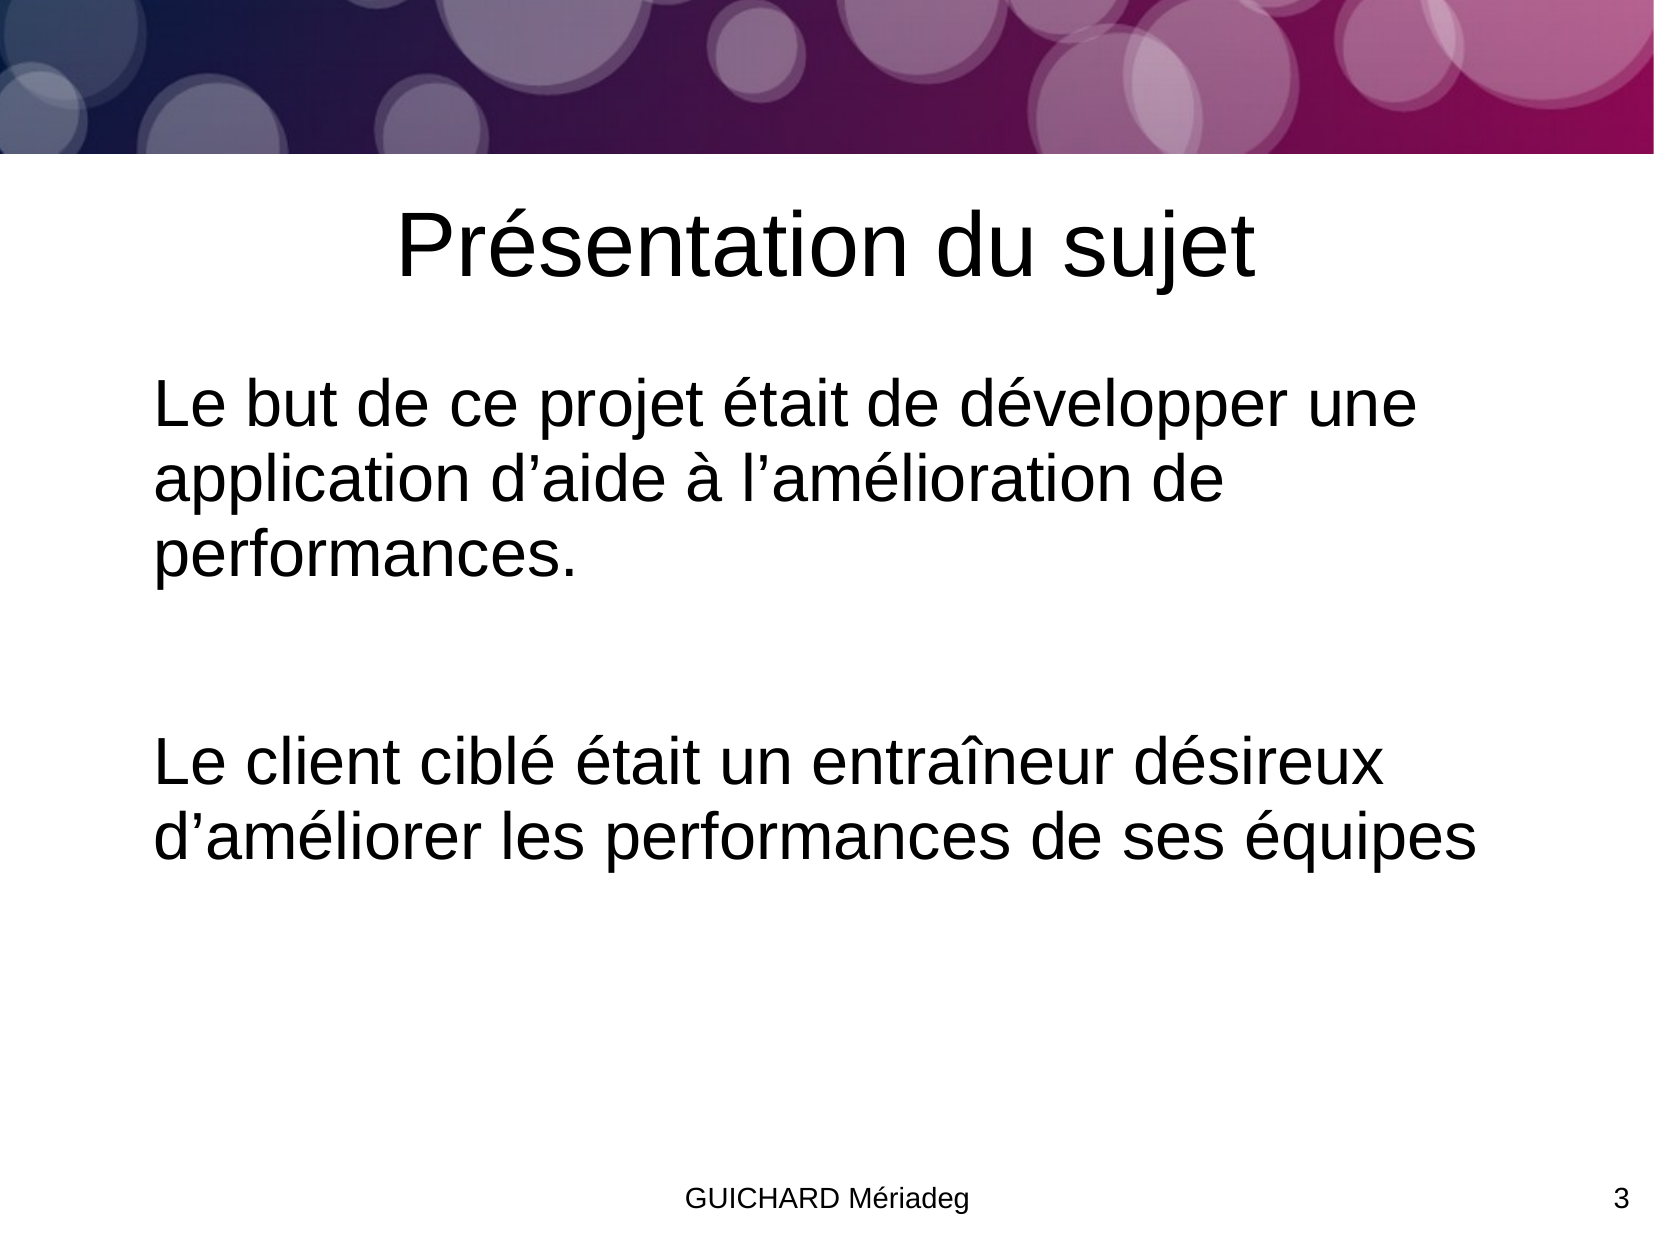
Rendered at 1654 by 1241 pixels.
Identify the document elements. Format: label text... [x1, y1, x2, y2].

picture [0, 0, 1654, 154]
list Le but de ce projet était de développer une application d’aide à l’amélioration de performances. Le client ciblé était un entraîneur désireux d’améliorer les performances de ses équipes [82, 366, 1571, 1087]
title Présentation du sujet [82, 159, 1571, 331]
